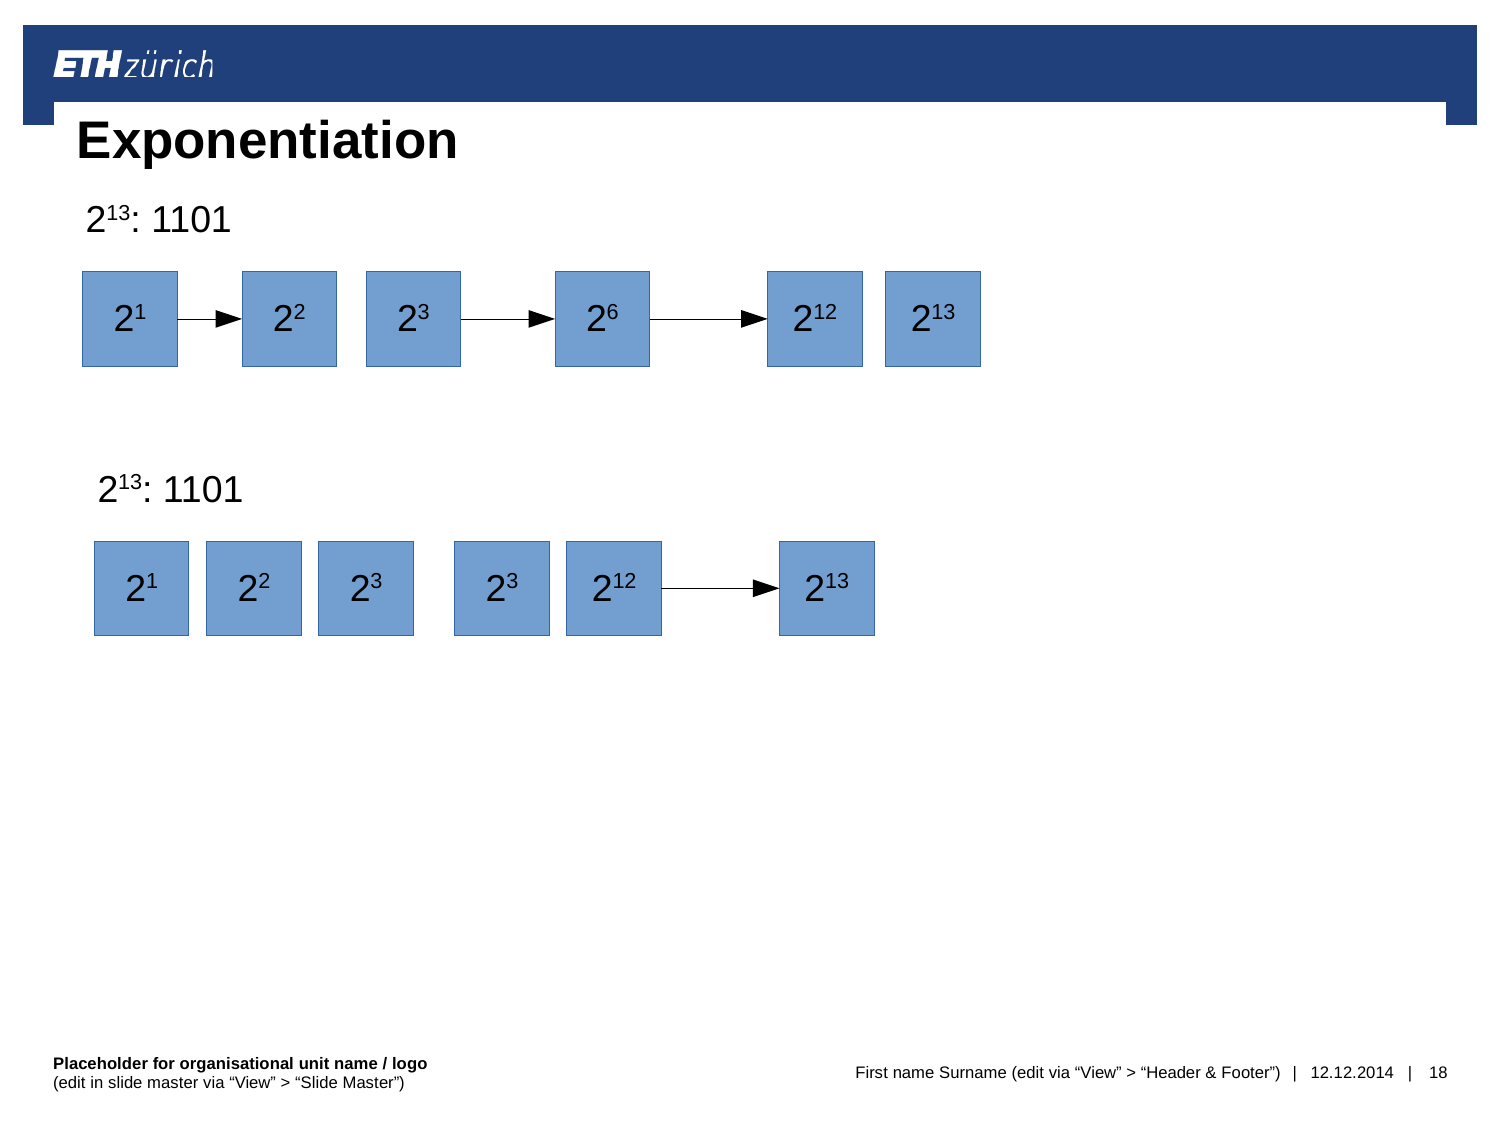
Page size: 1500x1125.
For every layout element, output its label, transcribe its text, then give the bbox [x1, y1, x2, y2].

text_box 21 [94, 541, 189, 636]
text_box 23 [454, 541, 550, 636]
text_box 213 [885, 271, 981, 367]
text_box 23 [318, 541, 414, 636]
text_box 213 [779, 541, 875, 636]
title Exponentiation [53, 101, 1447, 262]
text_box 212 [767, 271, 863, 367]
text_box 23 [366, 271, 461, 367]
text_box 212 [566, 541, 662, 636]
text_box 213: 1101 [70, 191, 247, 249]
text_box 22 [206, 541, 302, 636]
text_box 21 [82, 271, 178, 367]
text_box 22 [242, 271, 337, 367]
text_box 26 [555, 271, 650, 367]
text_box 213: 1101 [82, 460, 259, 518]
